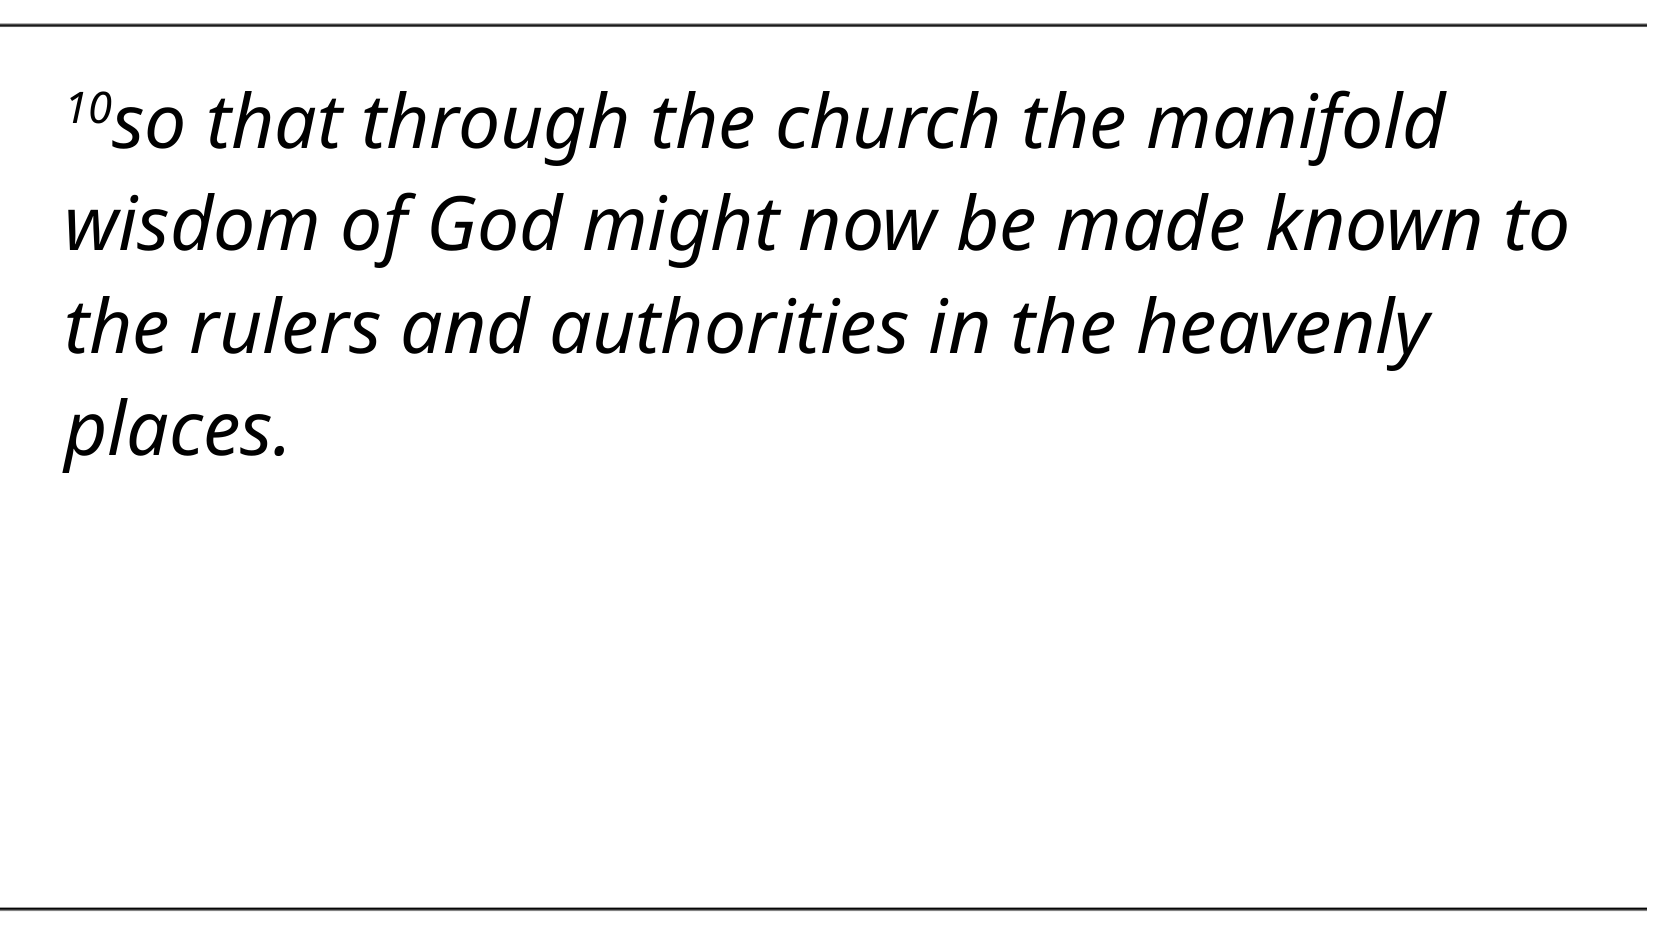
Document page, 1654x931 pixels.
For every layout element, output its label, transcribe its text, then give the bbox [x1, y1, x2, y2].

text_box 10so that through the church the manifold wisdom of God might now be made known to the rulers and authorities in the heavenly places. [49, 60, 1595, 475]
picture [0, 2, 1647, 931]
